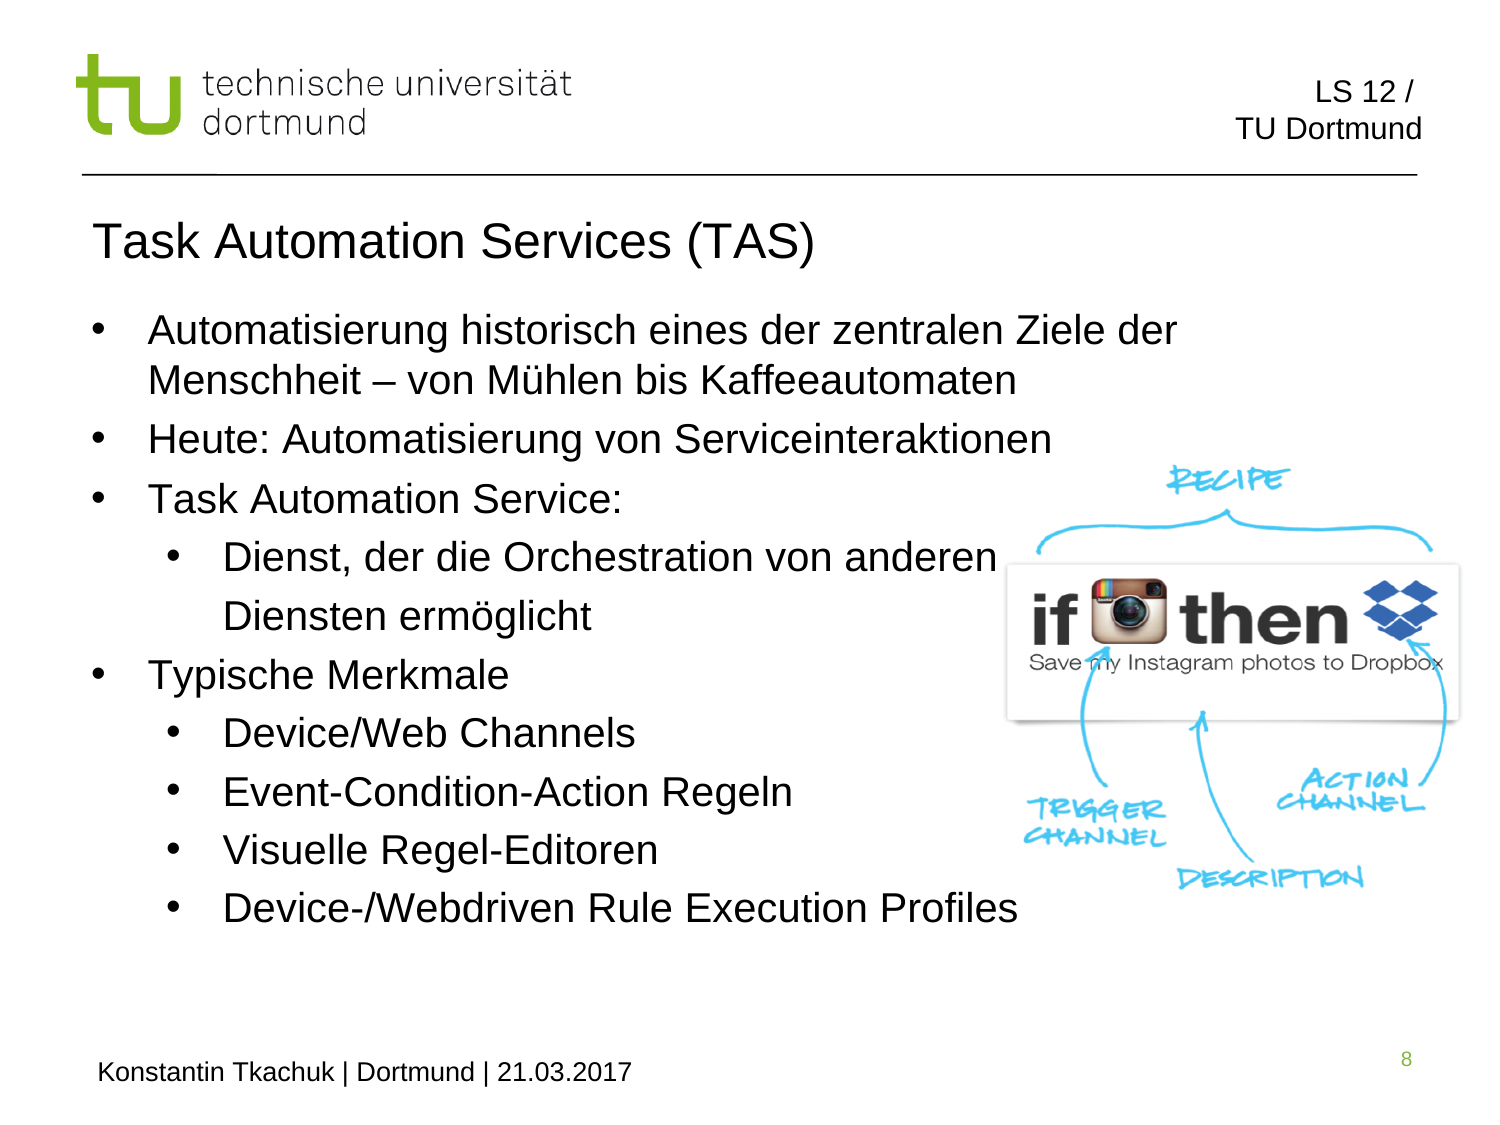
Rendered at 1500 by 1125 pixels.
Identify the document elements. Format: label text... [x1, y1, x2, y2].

picture [76, 54, 573, 145]
text_box Konstantin Tkachuk | Dortmund | 21.03.2017 [82, 1046, 733, 1083]
list Automatisierung historisch eines der zentralen Ziele der Menschheit – von Mühlen bis Kaffeeautomaten Heute: Automatisierung von Serviceinteraktionen Task Automation Service: Dienst, der die Orchestration von anderen Diensten ermöglicht Typische Merkmale Device/Web Channels Event-Condition-Action Regeln Visuelle Regel-Editoren Device-/Webdriven Rule Execution Profiles [76, 295, 1241, 956]
title Task Automation Services (TAS) [77, 183, 1411, 295]
picture [998, 460, 1465, 898]
